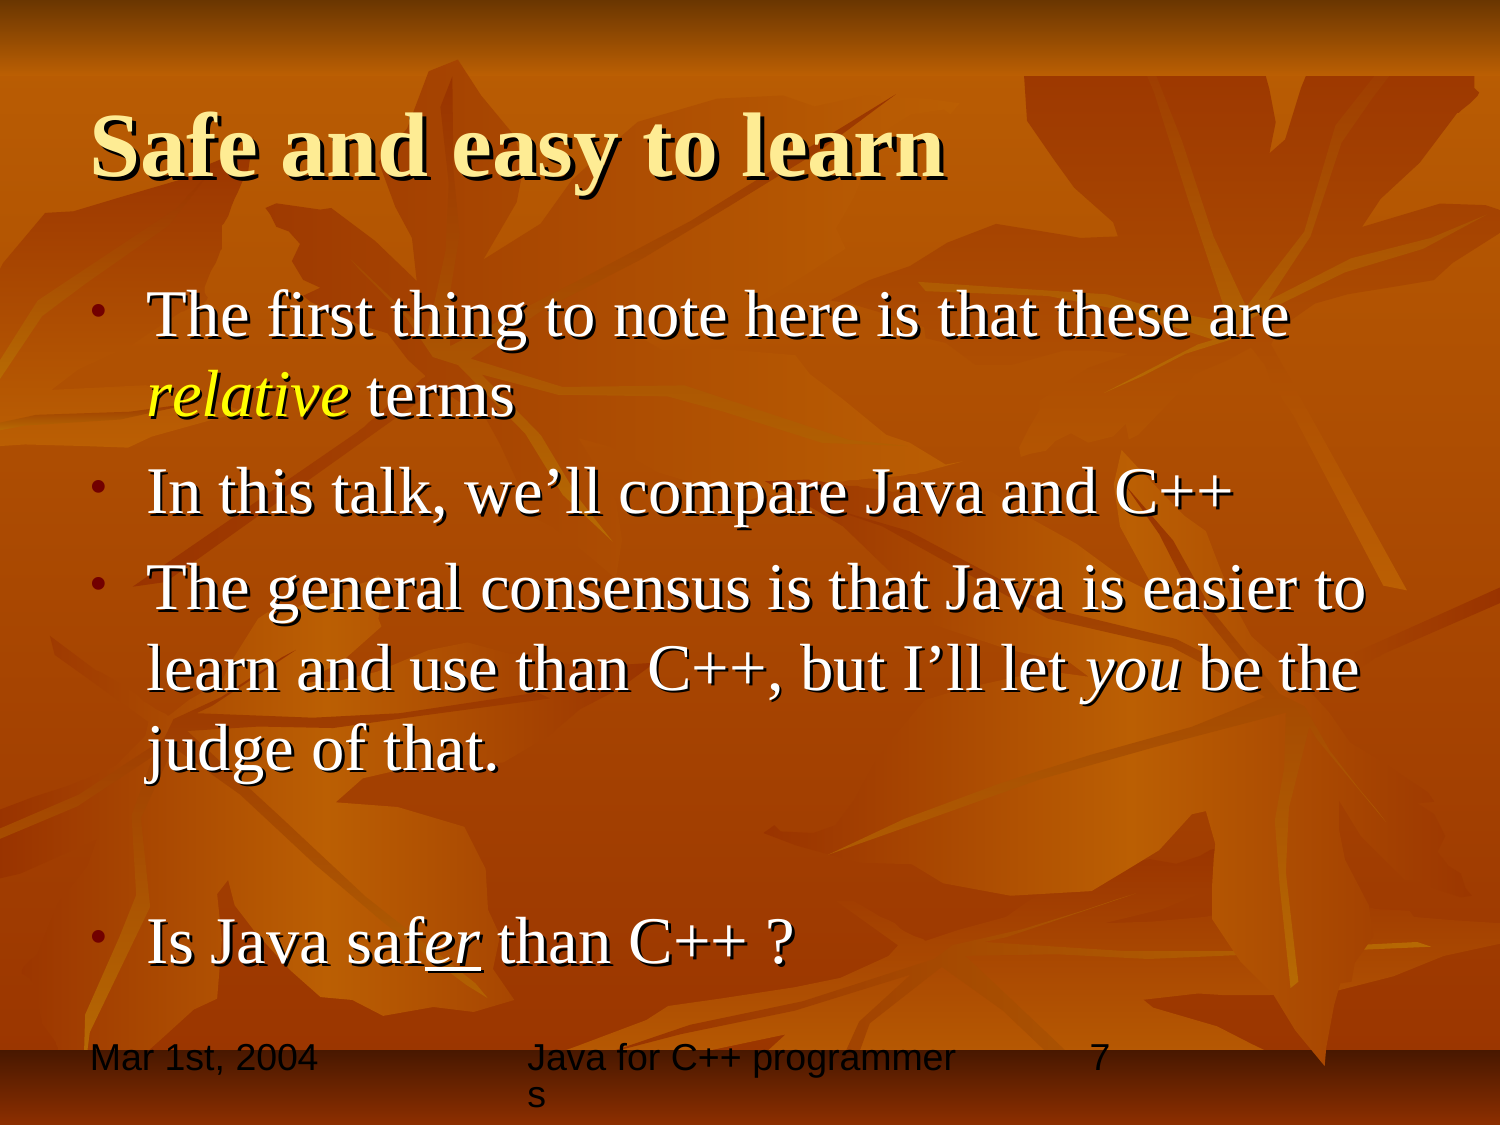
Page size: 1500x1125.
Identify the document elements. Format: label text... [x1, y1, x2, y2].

list The first thing to note here is that these are relative terms In this talk, we’ll compare Java and C++ The general consensus is that Java is easier to learn and use than C++, but I’ll let you be the judge of that. Is Java safer than C++ ? [75, 262, 1426, 1026]
title Safe and easy to learn [75, 45, 1426, 234]
